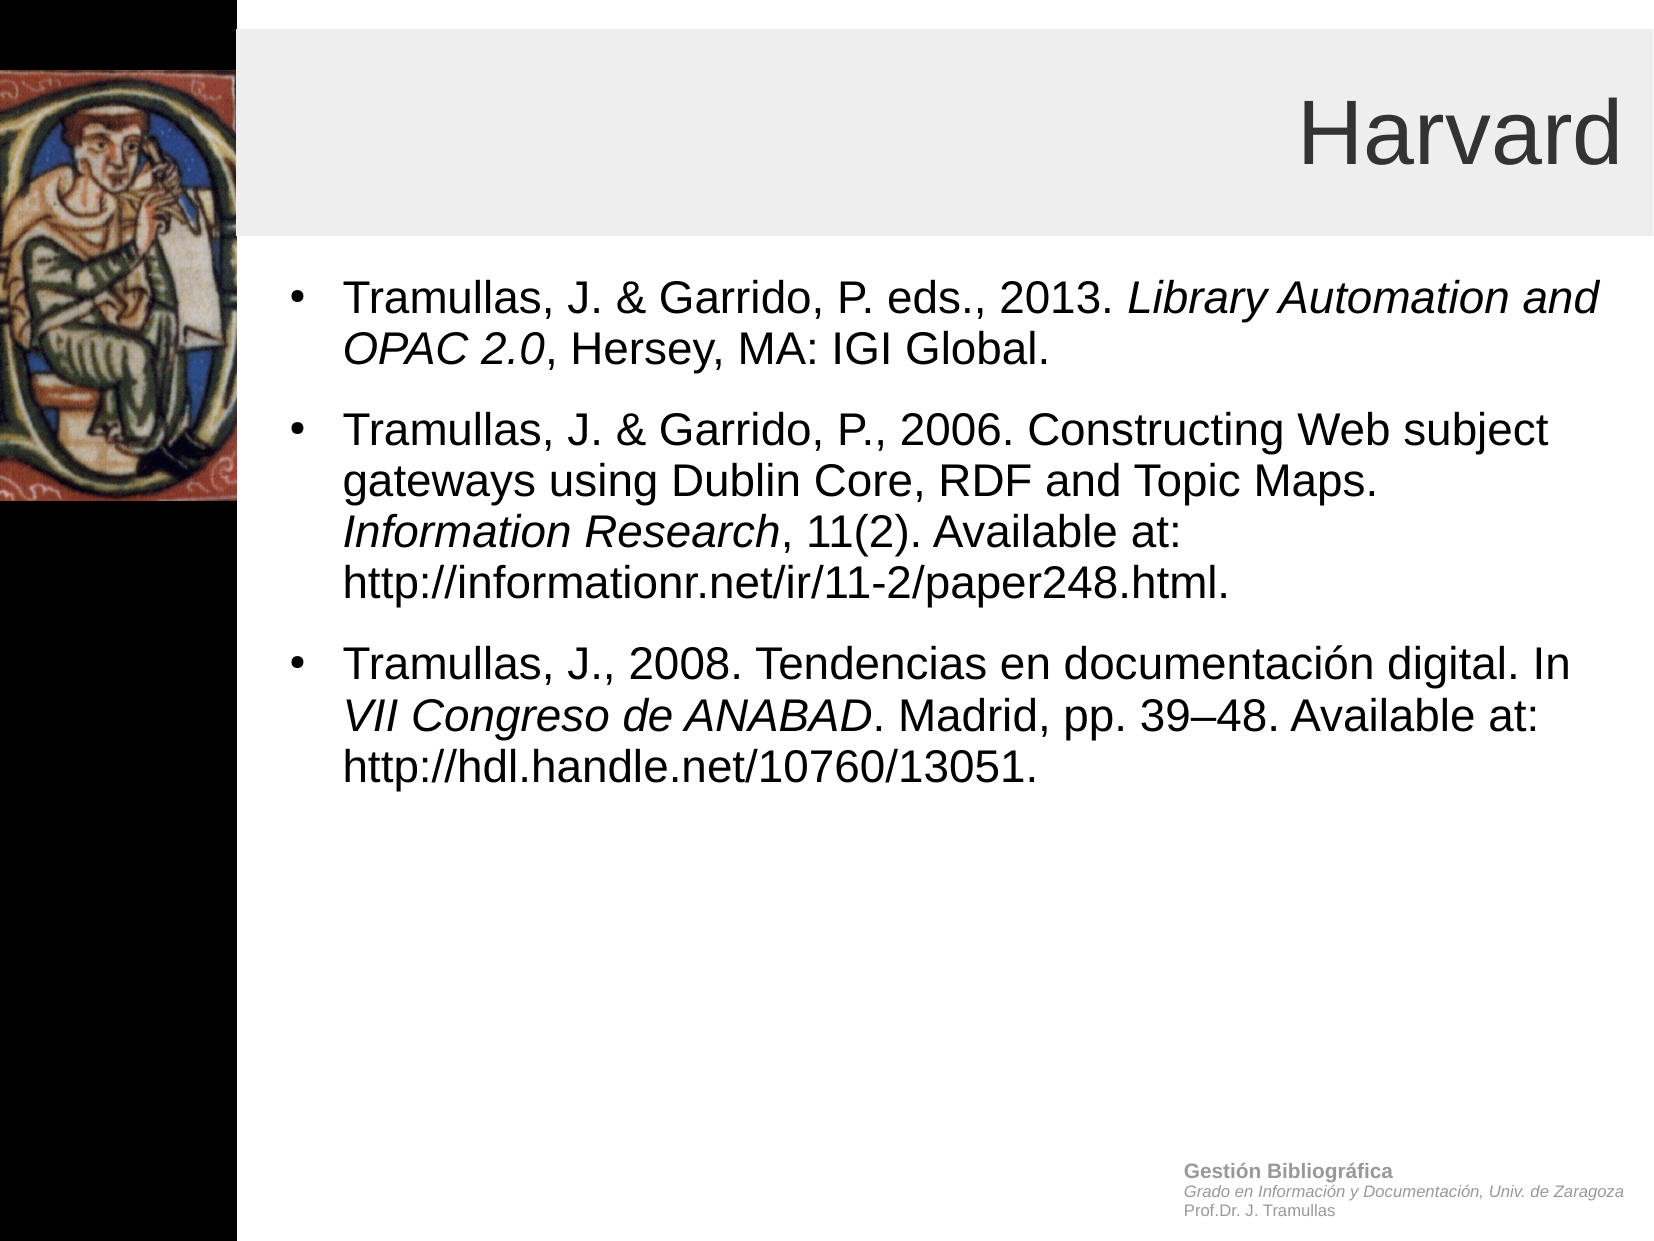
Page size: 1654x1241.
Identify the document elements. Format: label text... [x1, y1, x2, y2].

picture [0, 70, 237, 501]
title Harvard [236, 29, 1654, 237]
list Tramullas, J. & Garrido, P. eds., 2013. Library Automation and OPAC 2.0, Hersey, MA: IGI Global. Tramullas, J. & Garrido, P., 2006. Constructing Web subject gateways using Dublin Core, RDF and Topic Maps. Information Research, 11(2). Available at: http://informationr.net/ir/11-2/paper248.html. Tramullas, J., 2008. Tendencias en documentación digital. In VII Congreso de ANABAD. Madrid, pp. 39–48. Available at: http://hdl.handle.net/10760/13051. [271, 271, 1619, 1134]
